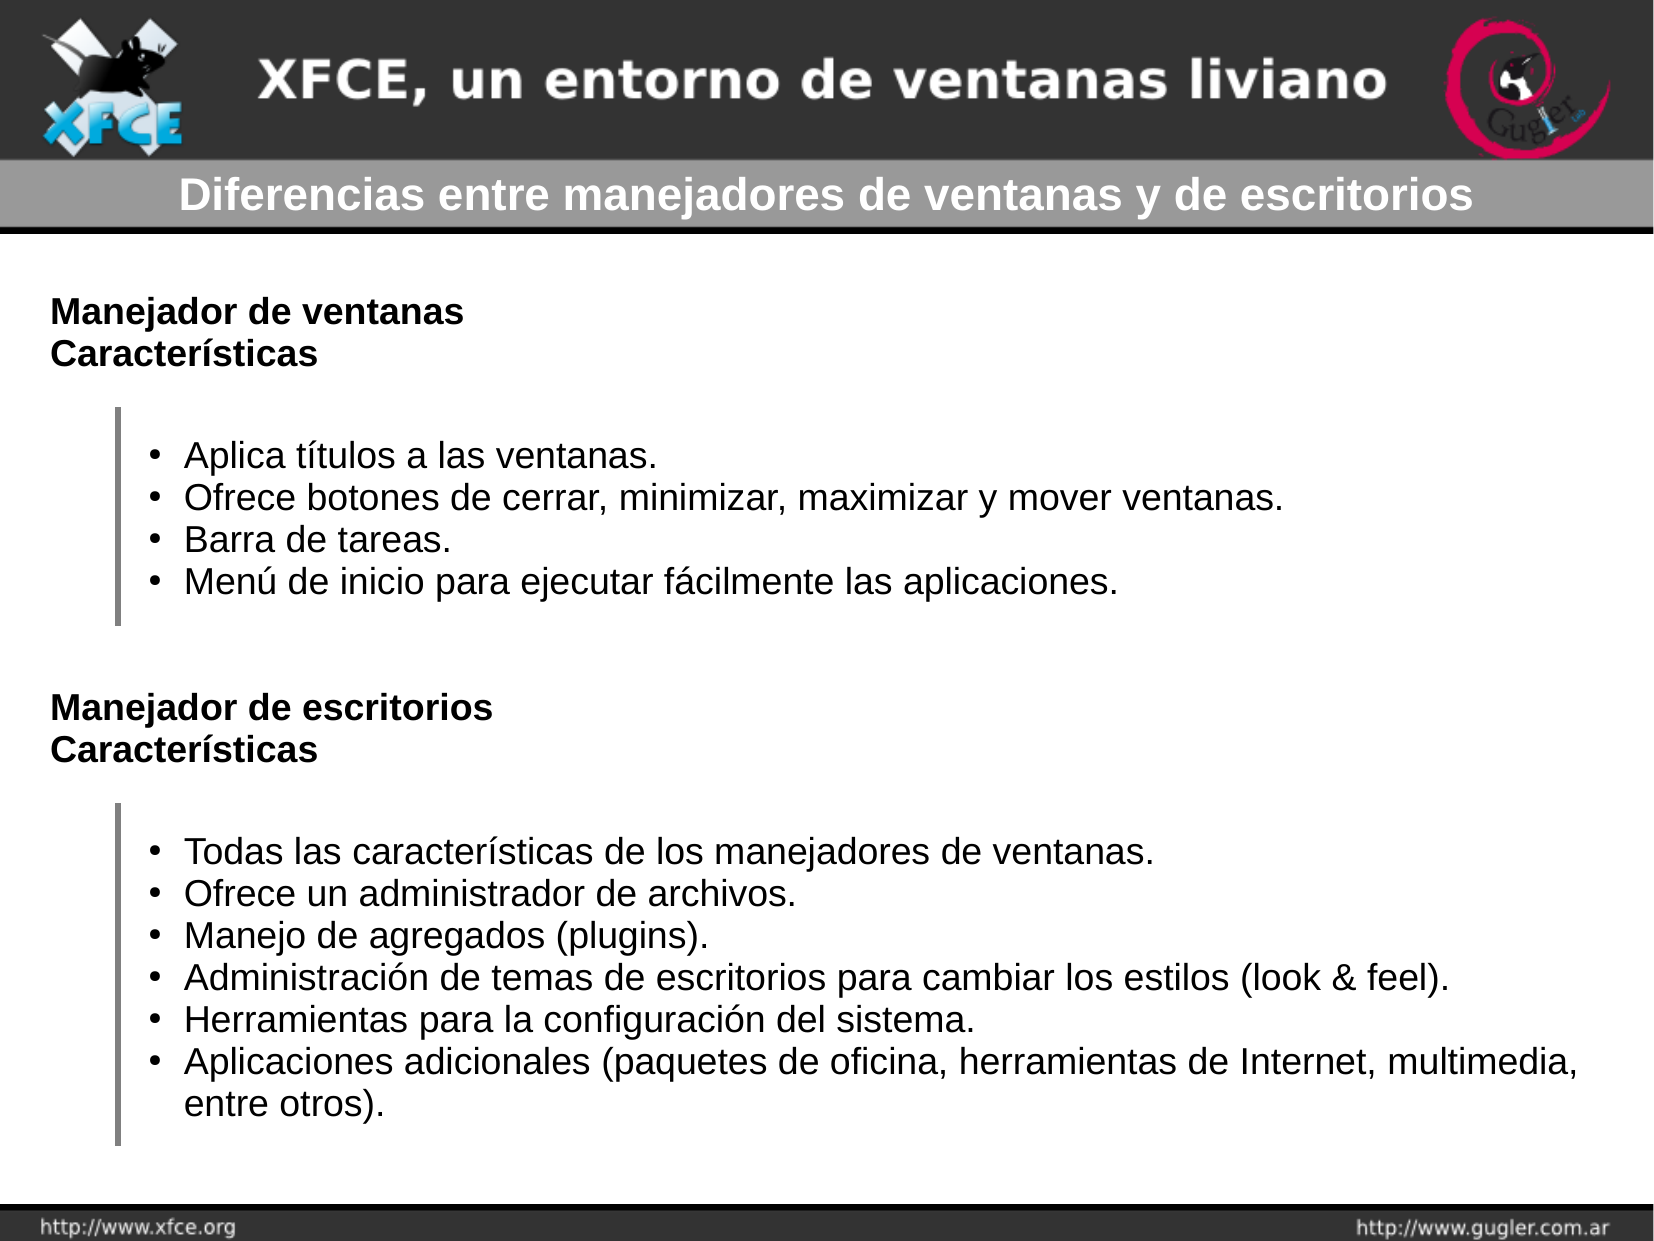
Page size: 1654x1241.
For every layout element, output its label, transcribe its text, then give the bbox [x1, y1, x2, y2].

picture [0, 1204, 1654, 1241]
text_box Todas las características de los manejadores de ventanas. Ofrece un administrador de archivos. Manejo de agregados (plugins). Administración de temas de escritorios para cambiar los estilos (look & feel). Herramientas para la configuración del sistema. Aplicaciones adicionales (paquetes de oficina, herramientas de Internet, multimedia, entre otros). [133, 823, 1619, 1132]
text_box Aplica títulos a las ventanas. Ofrece botones de cerrar, minimizar, maximizar y mover ventanas. Barra de tareas. Menú de inicio para ejecutar fácilmente las aplicaciones. [133, 427, 1619, 611]
text_box Manejador de ventanas Características [35, 283, 1630, 383]
text_box Diferencias entre manejadores de ventanas y de escritorios [0, 161, 1654, 228]
picture [0, 0, 1654, 161]
picture [0, 228, 1654, 234]
text_box Manejador de escritorios Características [35, 679, 1630, 778]
